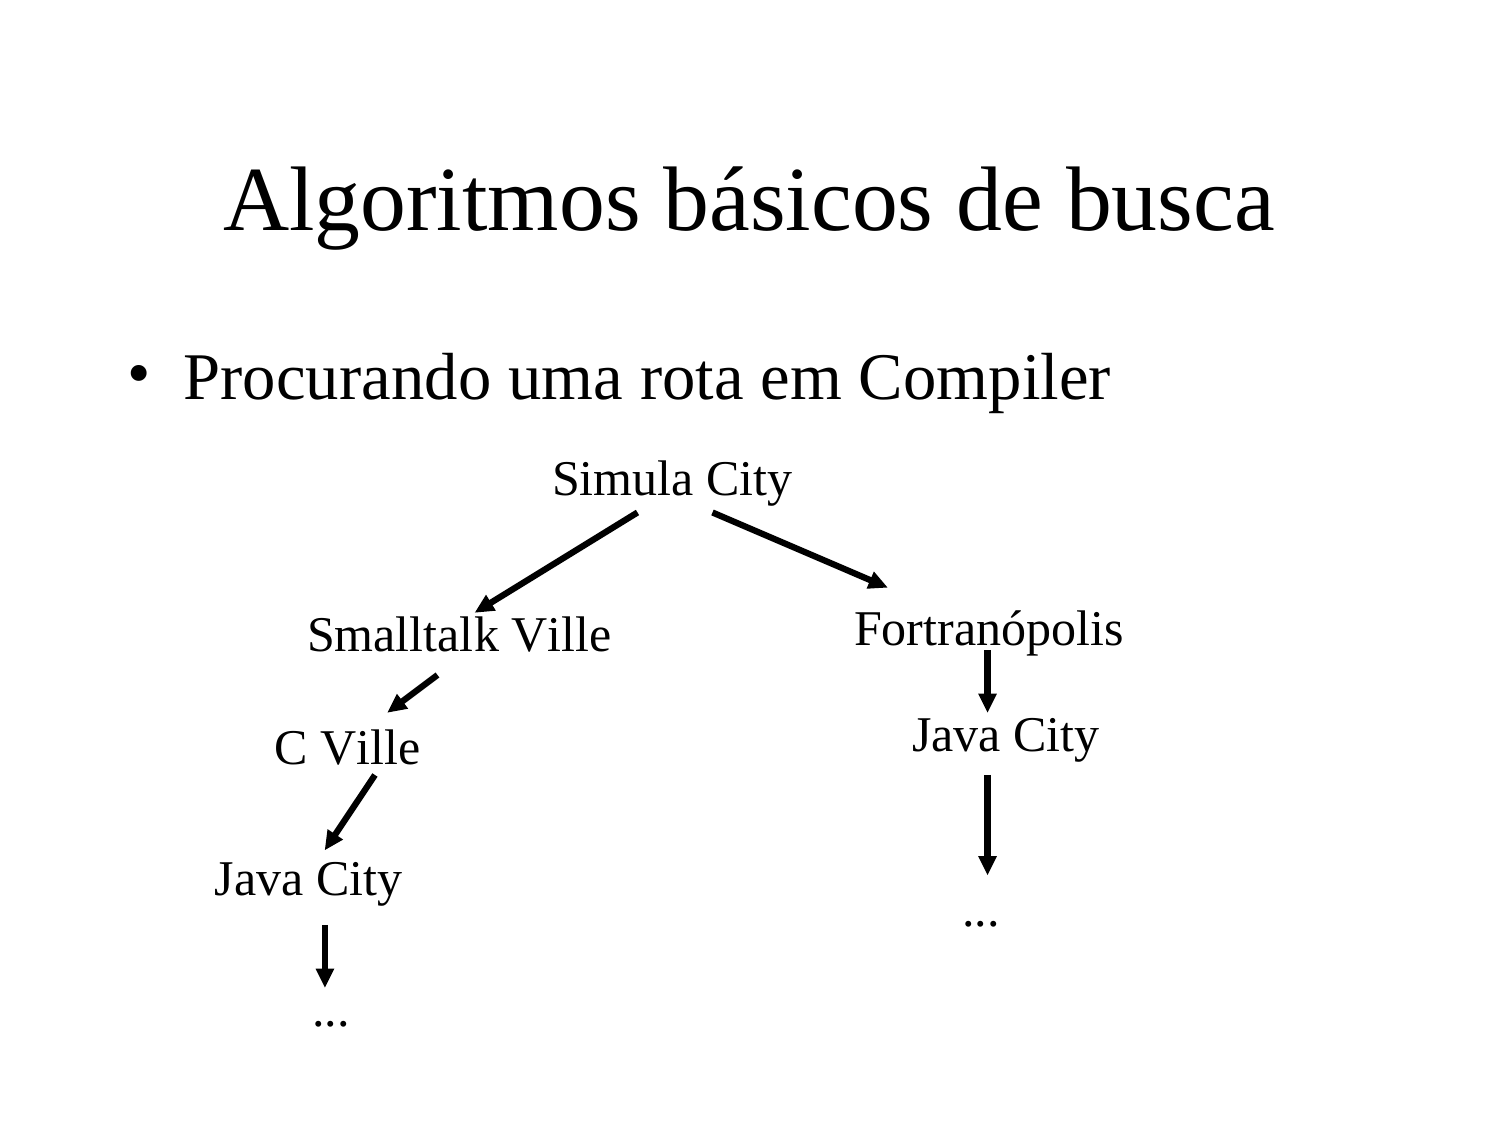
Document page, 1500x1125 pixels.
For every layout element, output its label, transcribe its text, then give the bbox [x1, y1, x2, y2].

text_box Fortranópolis [839, 587, 1140, 663]
text_box Smalltalk Ville [292, 594, 628, 670]
text_box Simula City [537, 437, 951, 513]
title Algoritmos básicos de busca [112, 99, 1388, 288]
text_box ... [297, 969, 365, 1045]
text_box C Ville [259, 706, 436, 783]
text_box ... [947, 869, 1015, 945]
list Procurando uma rota em Compiler [112, 324, 1388, 517]
text_box Java City [897, 694, 1115, 770]
text_box Java City [199, 837, 418, 913]
